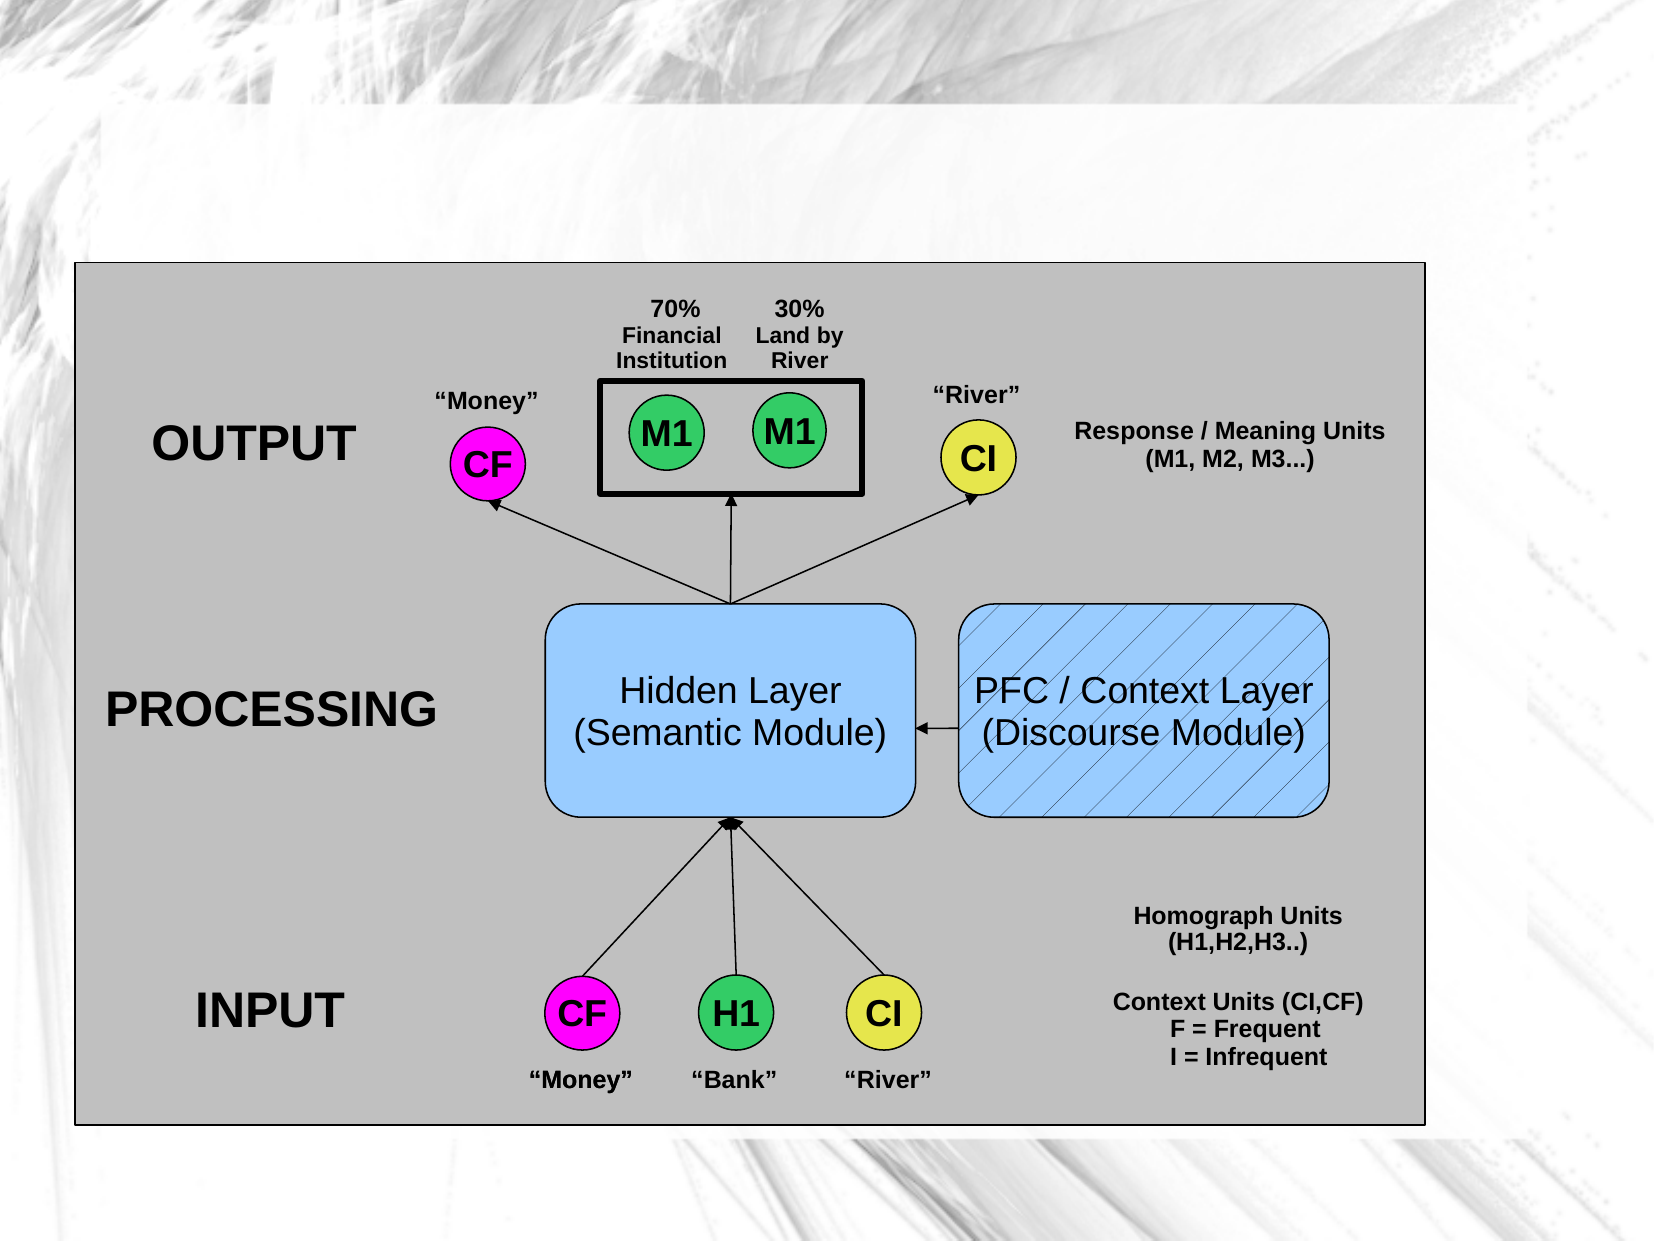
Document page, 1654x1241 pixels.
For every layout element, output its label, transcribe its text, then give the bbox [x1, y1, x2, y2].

text_box M1 [752, 392, 827, 468]
text_box “River” [920, 374, 1033, 415]
text_box M1 [629, 395, 705, 471]
title INPUT [122, 982, 418, 1040]
text_box Financial Institution [600, 327, 743, 368]
text_box “River” [831, 1059, 945, 1100]
picture [0, 0, 1654, 1241]
text_box CI [940, 419, 1017, 495]
title Homograph Units (H1,H2,H3..) [1091, 899, 1386, 958]
title OUTPUT [75, 415, 433, 473]
text_box Context Units (CI,CF) F = Frequent I = Infrequent [1091, 986, 1386, 1071]
text_box Land by River [743, 327, 857, 368]
text_box [75, 262, 1426, 1125]
text_box “Money” [524, 1060, 638, 1100]
text_box CF [544, 976, 620, 1051]
text_box H1 [698, 975, 774, 1051]
text_box CF [450, 427, 526, 501]
text_box 70% [636, 280, 715, 327]
text_box “Money” [430, 380, 543, 421]
text_box Response / Meaning Units (M1, M2, M3...) [1044, 416, 1417, 473]
text_box Hidden Layer (Semantic Module) [545, 603, 916, 818]
title PROCESSING [93, 681, 451, 739]
text_box PFC / Context Layer (Discourse Module) [958, 603, 1330, 818]
text_box “Bank” [678, 1059, 791, 1100]
text_box CI [846, 975, 922, 1051]
text_box 30% [760, 280, 839, 327]
